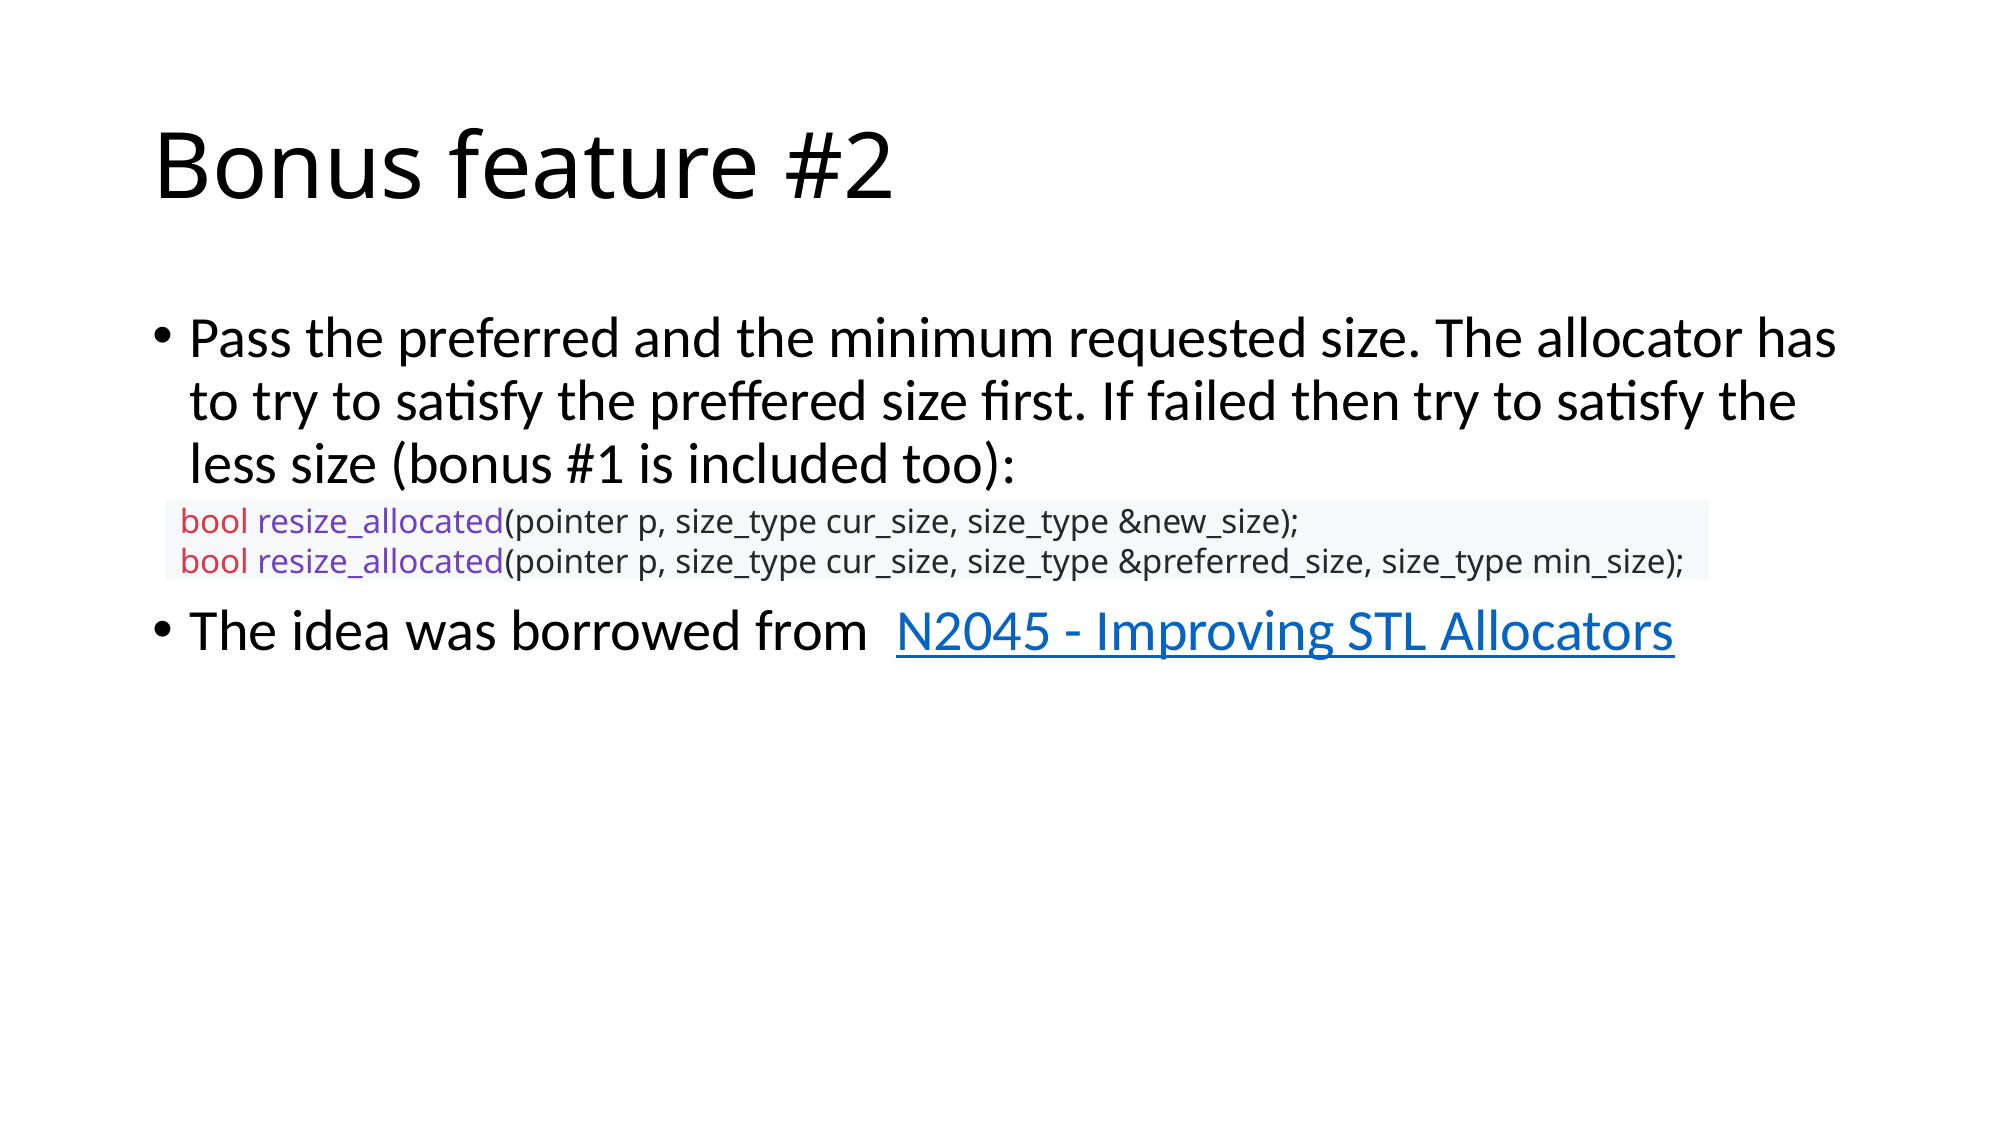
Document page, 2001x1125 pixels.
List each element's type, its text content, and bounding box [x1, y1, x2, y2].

text_box bool resize_allocated(pointer p, size_type cur_size, size_type &new_size); bool resize_allocated(pointer p, size_type cur_size, size_type &preferred_size, size_type min_size); [164, 500, 1710, 581]
title Bonus feature #2 [137, 59, 1863, 278]
list Pass the preferred and the minimum requested size. The allocator has to try to satisfy the preffered size first. If failed then try to satisfy the less size (bonus #1 is included too): The idea was borrowed from N2045 - Improving STL Allocators [137, 299, 1863, 1014]
